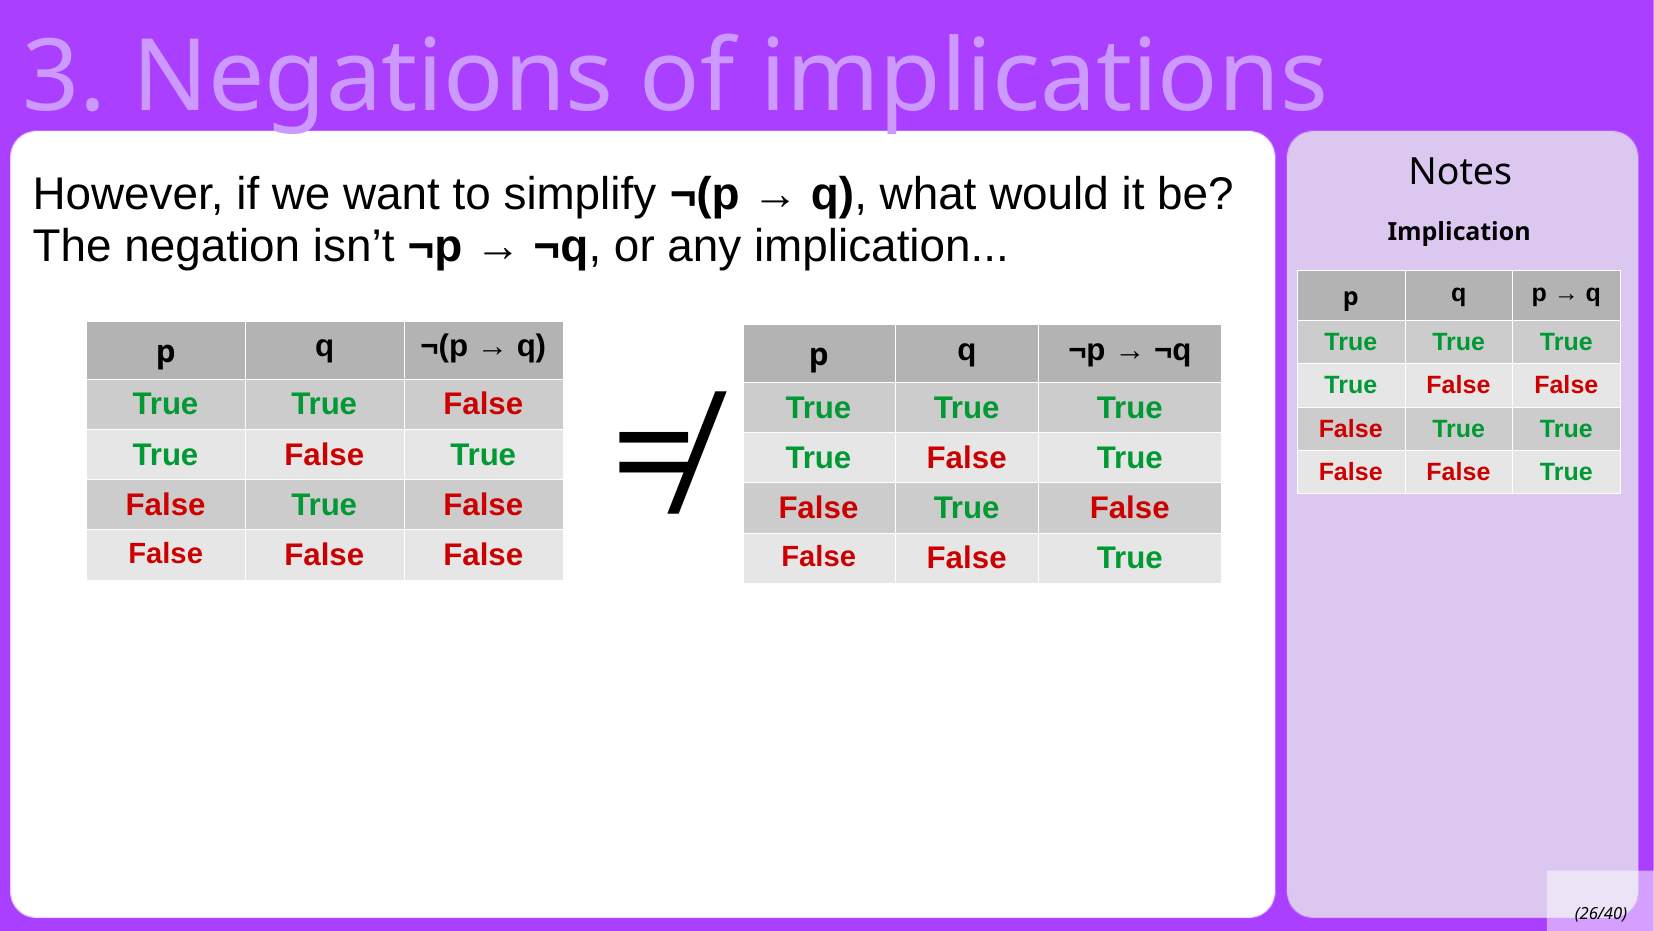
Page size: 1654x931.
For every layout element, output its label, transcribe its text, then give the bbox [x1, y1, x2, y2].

table_cell True [1298, 364, 1405, 407]
table_cell True [1039, 534, 1221, 583]
table_cell True [1406, 321, 1512, 363]
table_cell True [1406, 408, 1512, 450]
text_box Notes [1290, 141, 1631, 199]
table_header p [744, 325, 895, 382]
table_cell True [246, 480, 404, 529]
table_cell False [896, 433, 1038, 482]
table_cell False [246, 430, 404, 479]
table_cell False [1039, 483, 1221, 533]
table_cell False [896, 534, 1038, 583]
table_cell False [87, 480, 245, 529]
table_header ¬p → ¬q [1039, 325, 1221, 382]
table_header q [246, 322, 404, 379]
picture [0, 0, 1654, 931]
table_cell True [896, 383, 1038, 432]
title 3. Negations of implications [22, 13, 1511, 130]
table_cell True [1513, 451, 1620, 493]
table_cell True [87, 380, 245, 429]
table_cell False [405, 380, 563, 429]
table_cell False [1406, 451, 1512, 493]
table_cell True [744, 433, 895, 482]
table_cell True [896, 483, 1038, 533]
table_cell False [87, 530, 245, 580]
table_cell False [1298, 451, 1405, 493]
table_header p [1298, 271, 1405, 320]
table_cell False [405, 530, 563, 580]
table_header q [896, 325, 1038, 382]
table_cell True [1298, 321, 1405, 363]
text_box ≠ [578, 356, 730, 540]
table_cell True [246, 380, 404, 429]
table_cell True [405, 430, 563, 479]
table_header p [87, 322, 245, 379]
table_cell False [1406, 364, 1512, 407]
table_cell True [87, 430, 245, 479]
table_cell False [1513, 364, 1620, 407]
text_box However, if we want to simplify ¬(p → q), what would it be? The negation isn’t ¬p → ¬q, or any implication... [32, 168, 1250, 286]
table_cell False [744, 483, 895, 533]
table_cell True [1039, 383, 1221, 432]
table_cell False [405, 480, 563, 529]
text_box Notes [1546, 870, 1654, 877]
table_header ¬(p → q) [405, 322, 563, 379]
table_cell True [1039, 433, 1221, 482]
table_cell False [246, 530, 404, 580]
table_cell False [744, 534, 895, 583]
table_header q [1406, 271, 1512, 320]
table_header p → q [1513, 271, 1620, 320]
table_cell True [744, 383, 895, 432]
text_box Implication [1290, 209, 1629, 252]
text_box (<number>/40) [1546, 877, 1654, 931]
table_cell True [1513, 321, 1620, 363]
table_cell False [1298, 408, 1405, 450]
table_cell True [1513, 408, 1620, 450]
